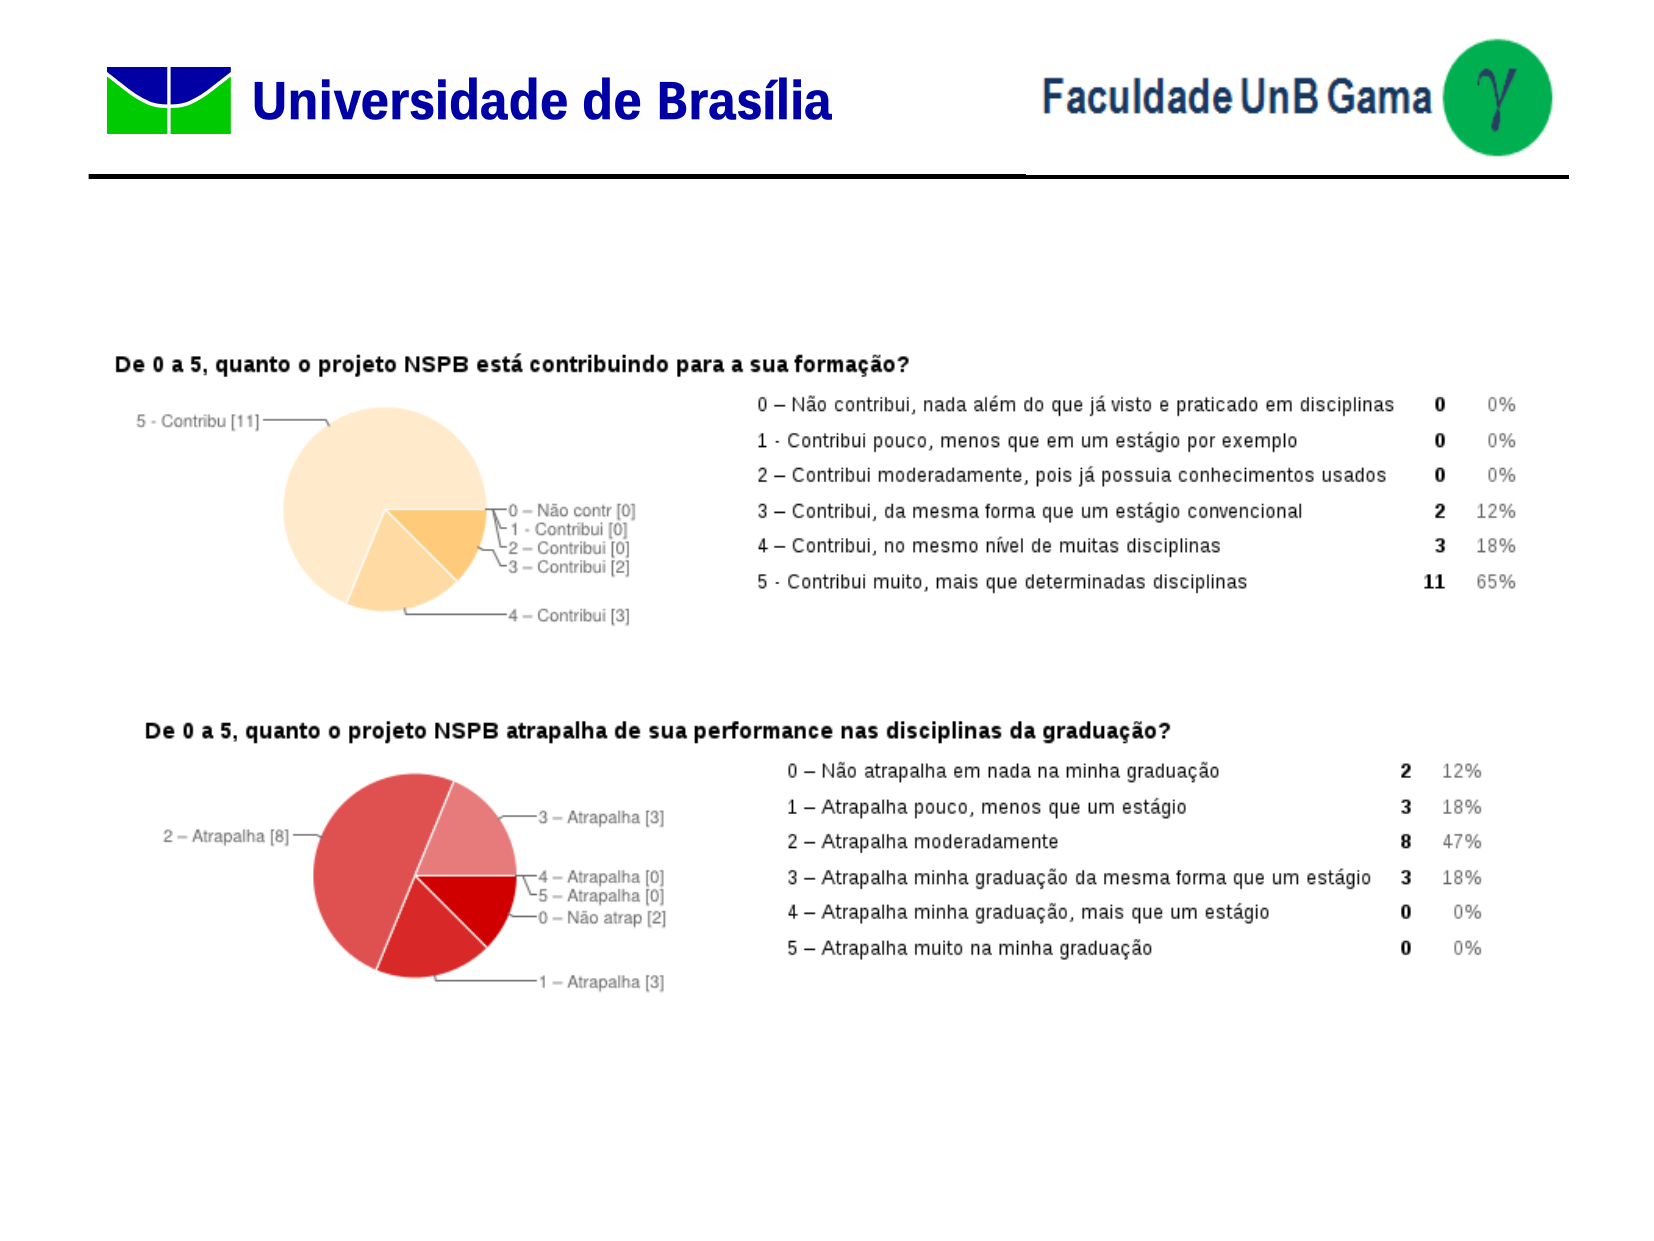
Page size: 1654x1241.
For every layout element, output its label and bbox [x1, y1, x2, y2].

picture [82, 330, 1567, 664]
picture [112, 698, 1536, 1010]
subtitle [82, 290, 1571, 1010]
picture [88, 26, 1571, 225]
